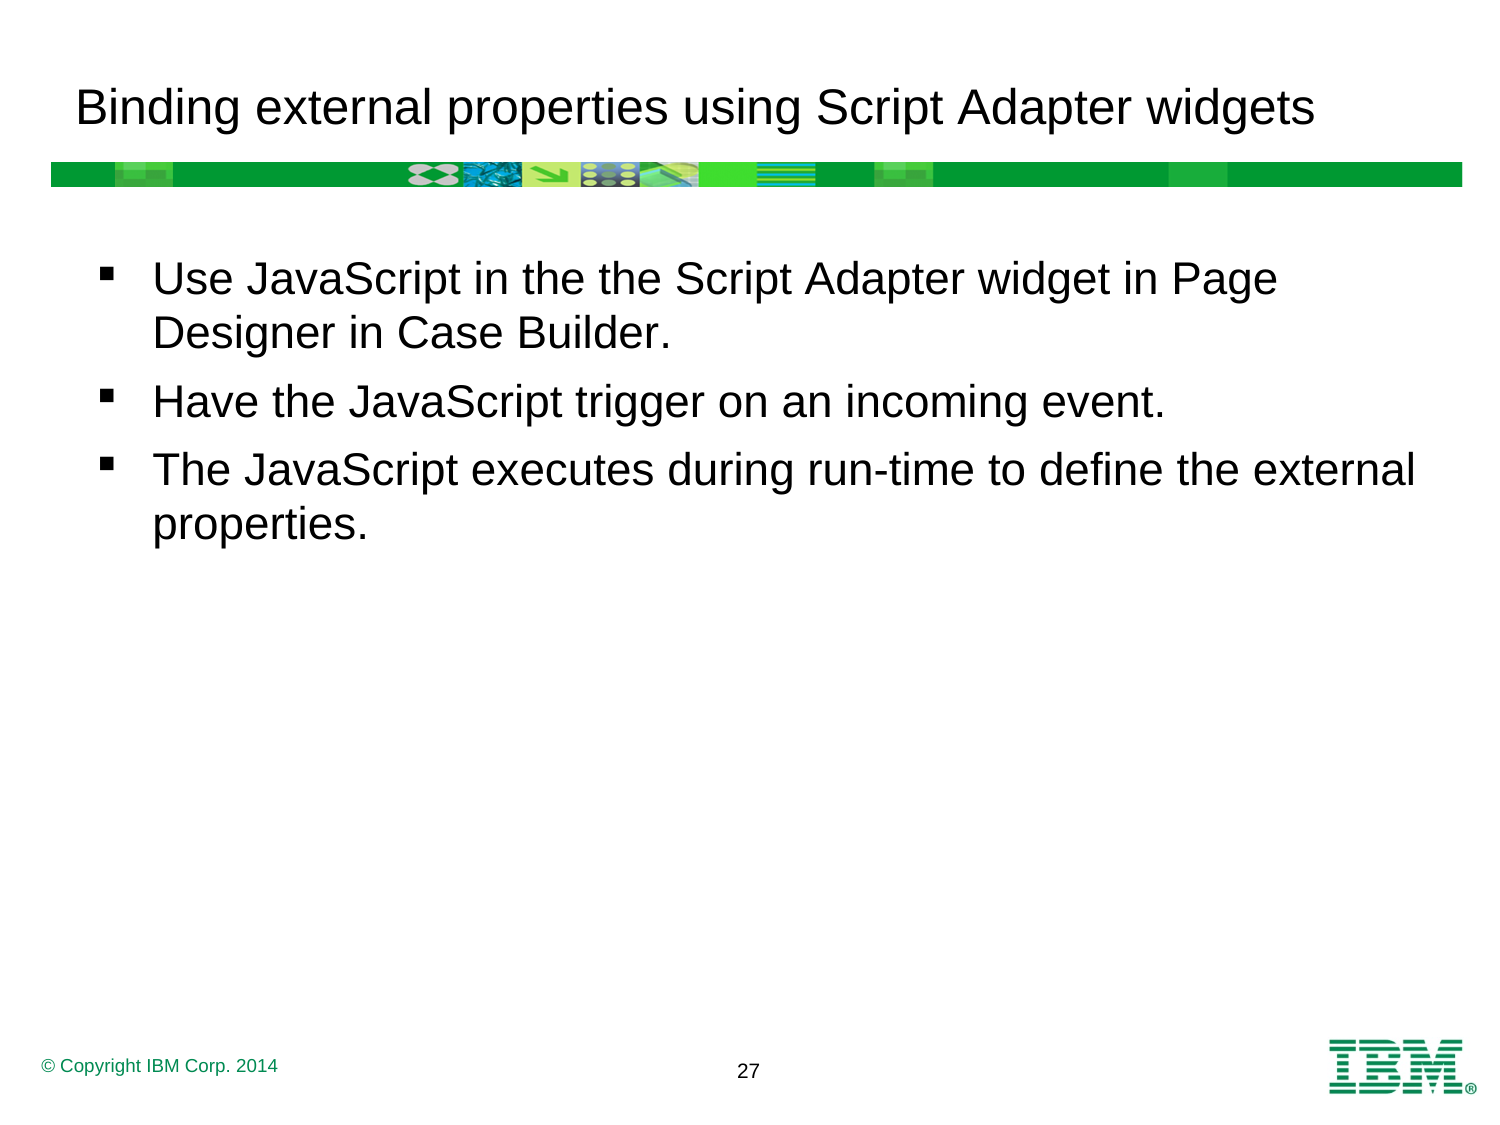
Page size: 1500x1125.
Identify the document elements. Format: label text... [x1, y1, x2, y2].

picture [1327, 1037, 1479, 1096]
list Use JavaScript in the the Script Adapter widget in Page Designer in Case Builder. Have the JavaScript trigger on an incoming event. The JavaScript executes during run-time to define the external properties. [24, 243, 1463, 1038]
title Binding external properties using Script Adapter widgets [60, 42, 1396, 171]
picture [50, 161, 1463, 189]
